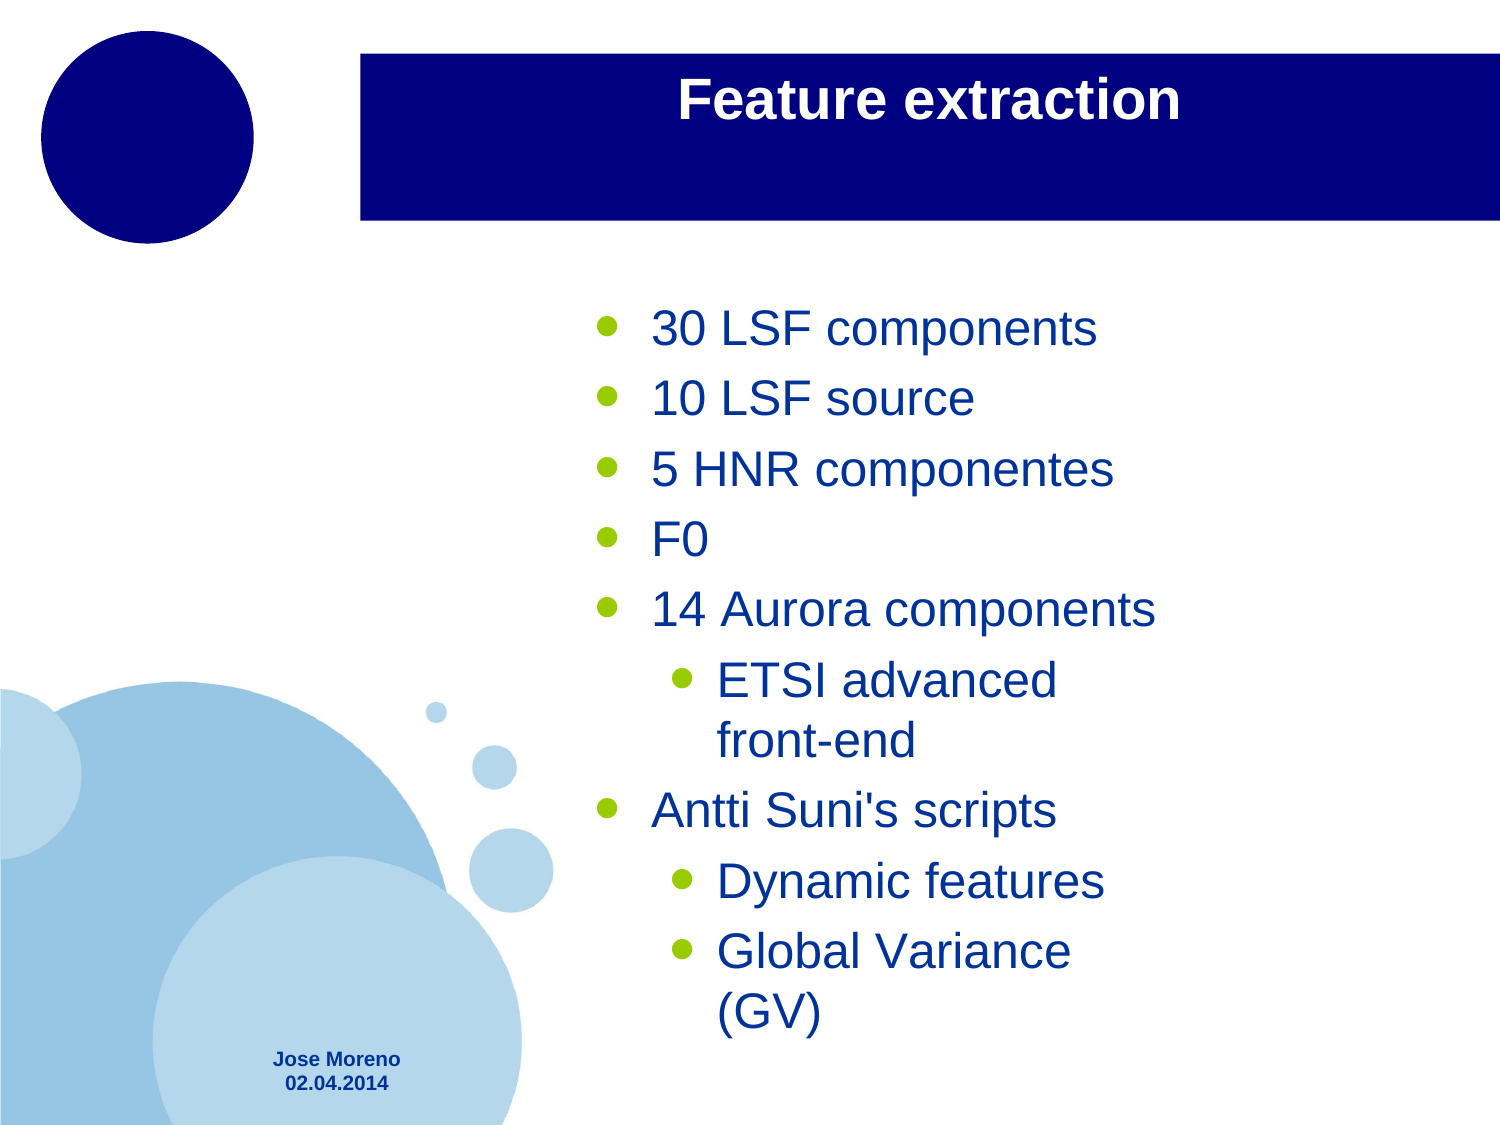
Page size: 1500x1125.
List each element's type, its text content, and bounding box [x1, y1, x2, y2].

picture [0, 638, 625, 1125]
title Feature extraction [360, 53, 1500, 221]
list 30 LSF components 10 LSF source 5 HNR componentes F0 14 Aurora components ETSI advanced front-end Antti Suni's scripts Dynamic features Global Variance (GV) [580, 287, 1181, 1047]
